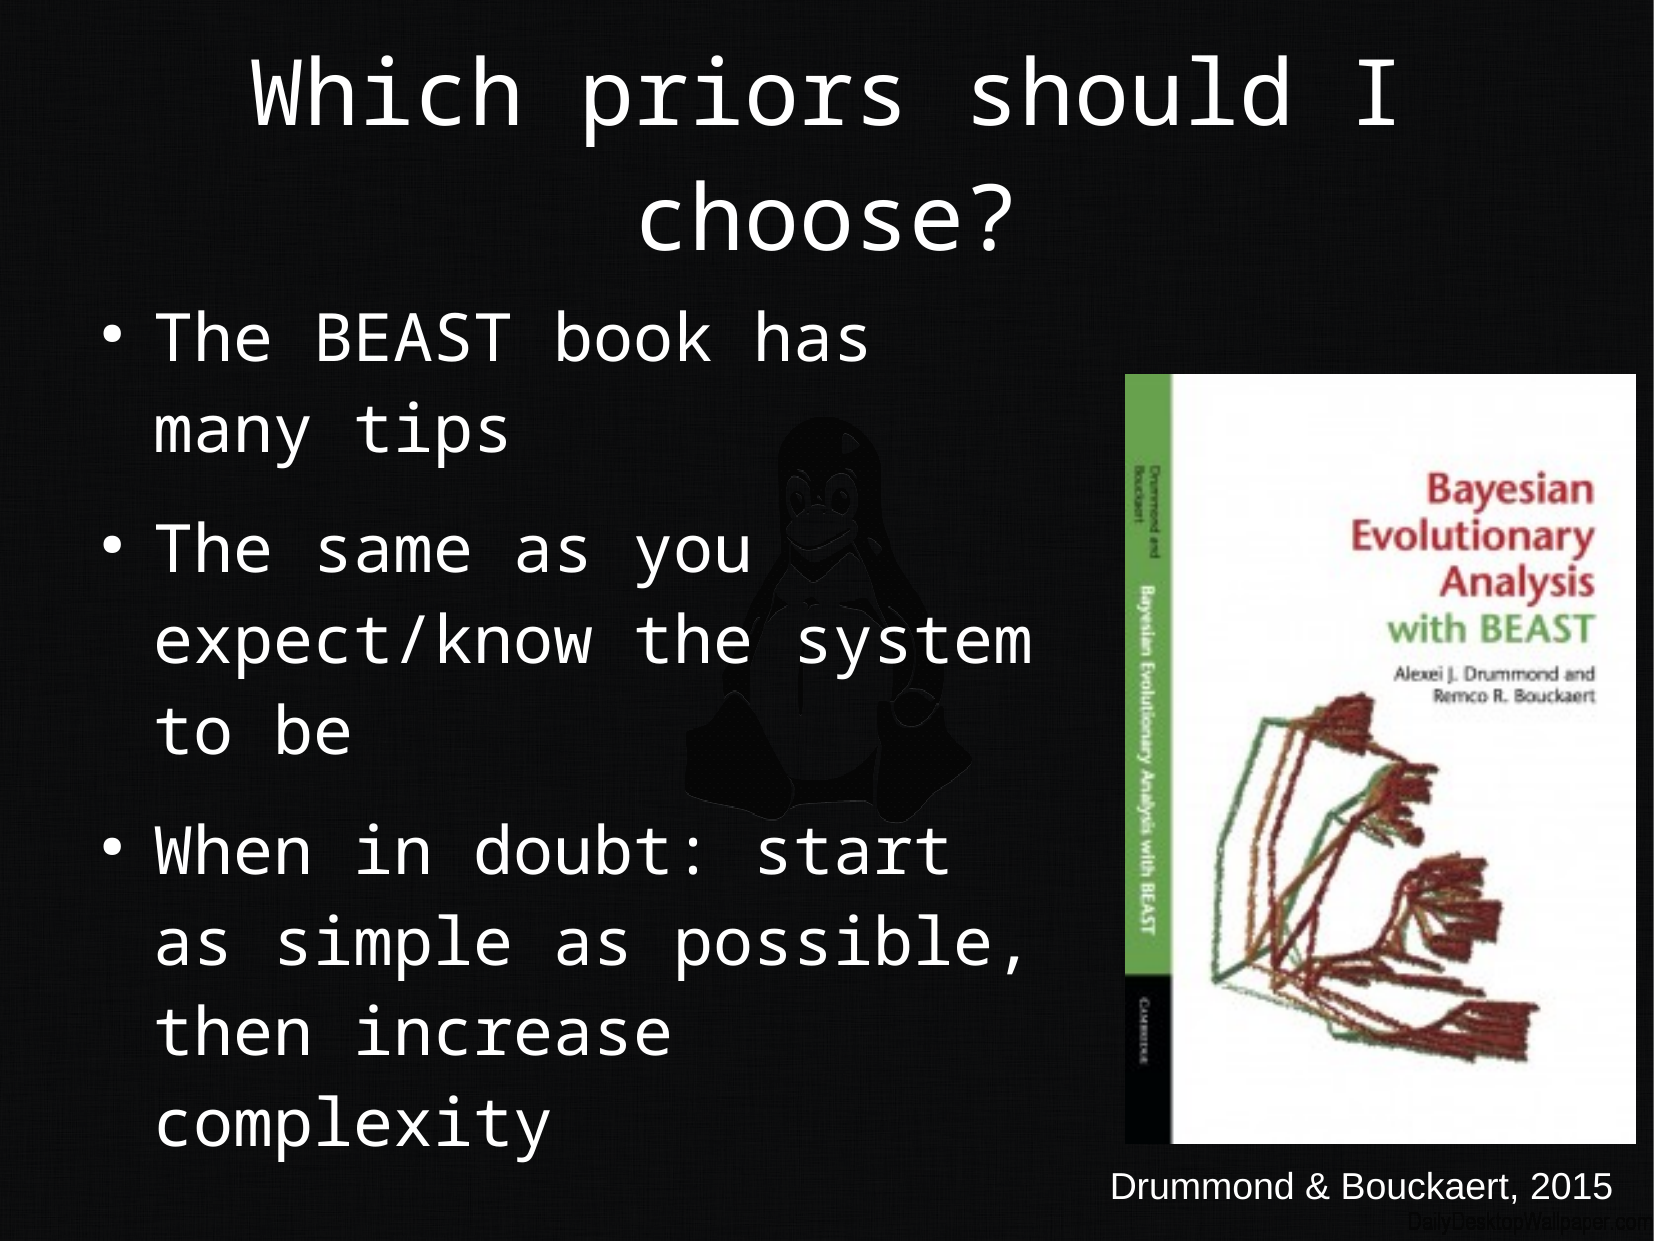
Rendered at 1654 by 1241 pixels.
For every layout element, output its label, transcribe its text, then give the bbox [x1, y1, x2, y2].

list [1051, 290, 1571, 1010]
title Which priors should I choose? [82, 49, 1571, 257]
picture [0, 0, 1654, 1241]
text_box Drummond & Bouckaert, 2015 [1095, 1158, 1636, 1216]
list The BEAST book has many tips The same as you expect/know the system to be When in doubt: start as simple as possible, then increase complexity [82, 290, 1051, 1201]
